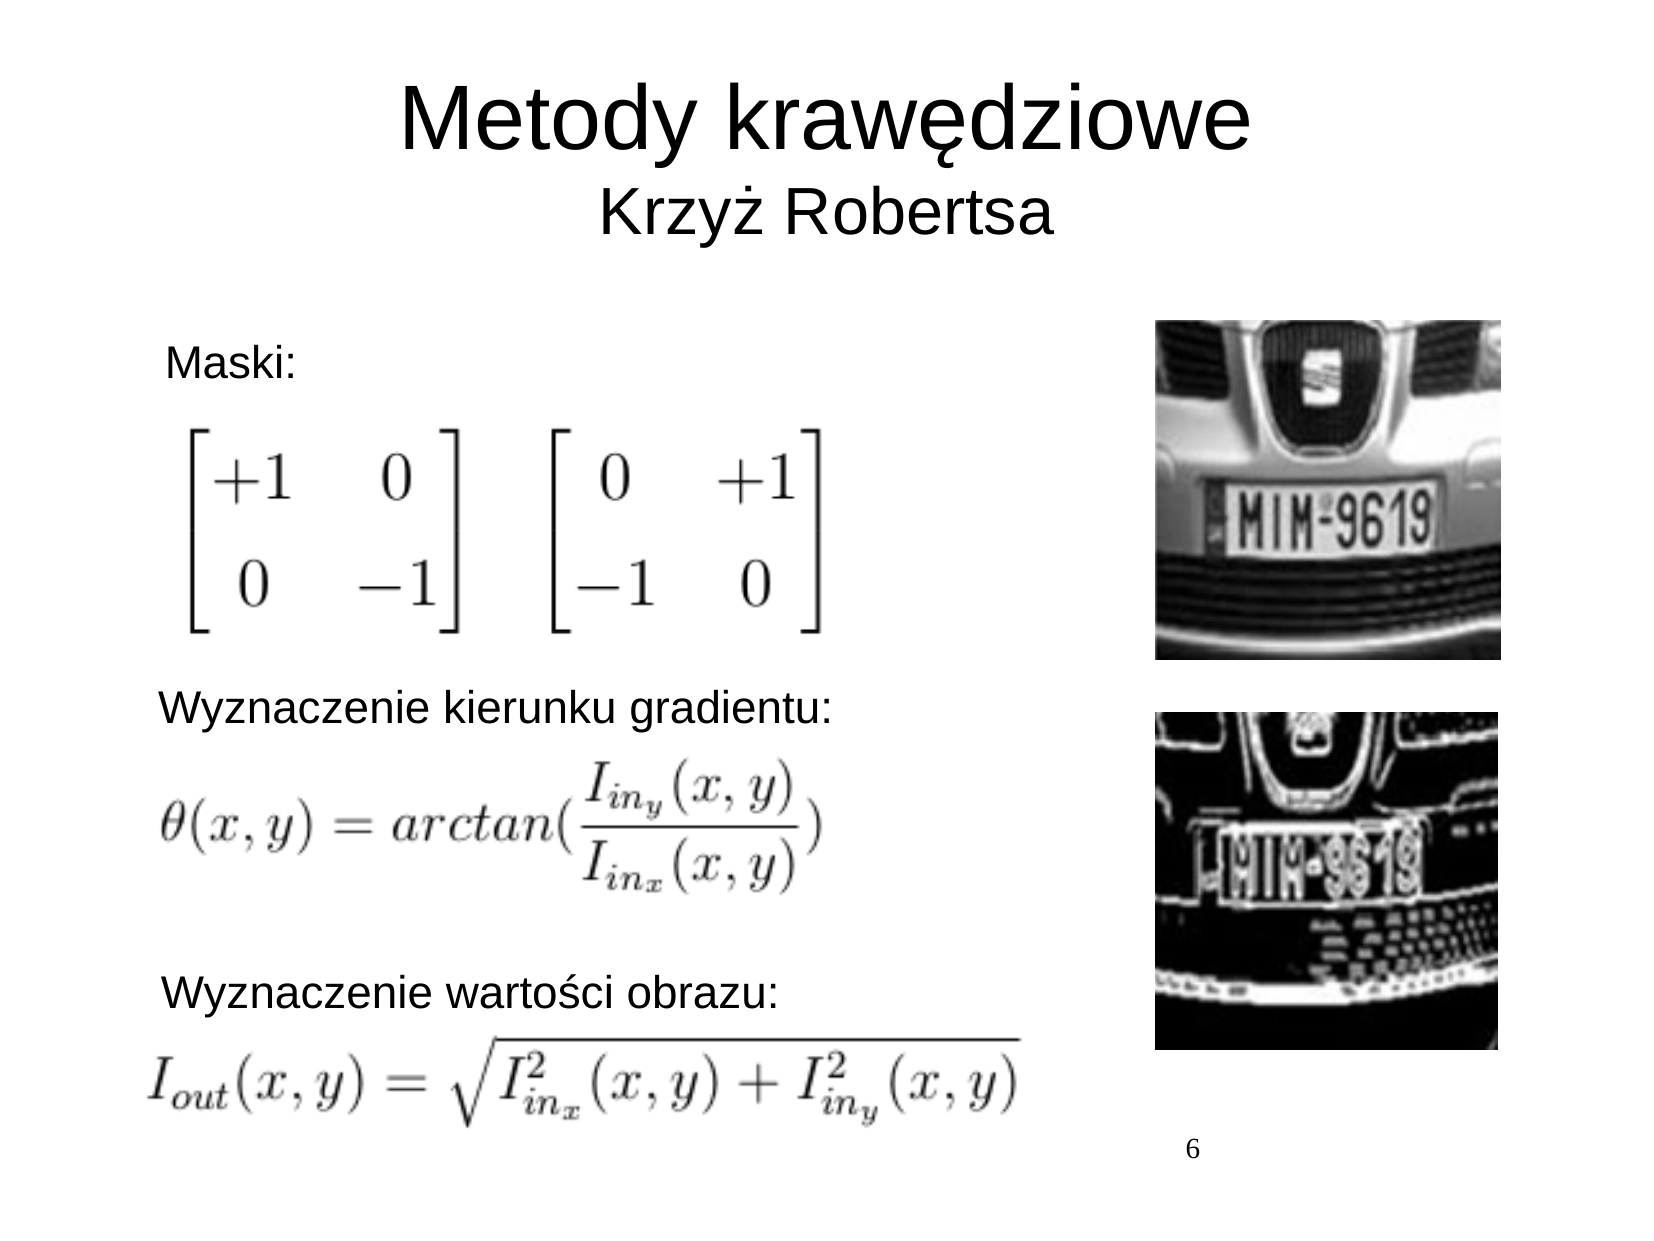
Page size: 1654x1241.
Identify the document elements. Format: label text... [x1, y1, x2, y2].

picture [150, 405, 844, 675]
title Metody krawędziowe Krzyż Robertsa [82, 49, 1571, 257]
picture [143, 750, 837, 916]
picture [120, 1034, 1040, 1136]
picture [1155, 712, 1498, 1051]
text_box Wyznaczenie wartości obrazu: [146, 960, 796, 1027]
text_box Maski: [150, 330, 313, 397]
text_box Wyznaczenie kierunku gradientu: [143, 675, 849, 742]
picture [1155, 320, 1501, 661]
